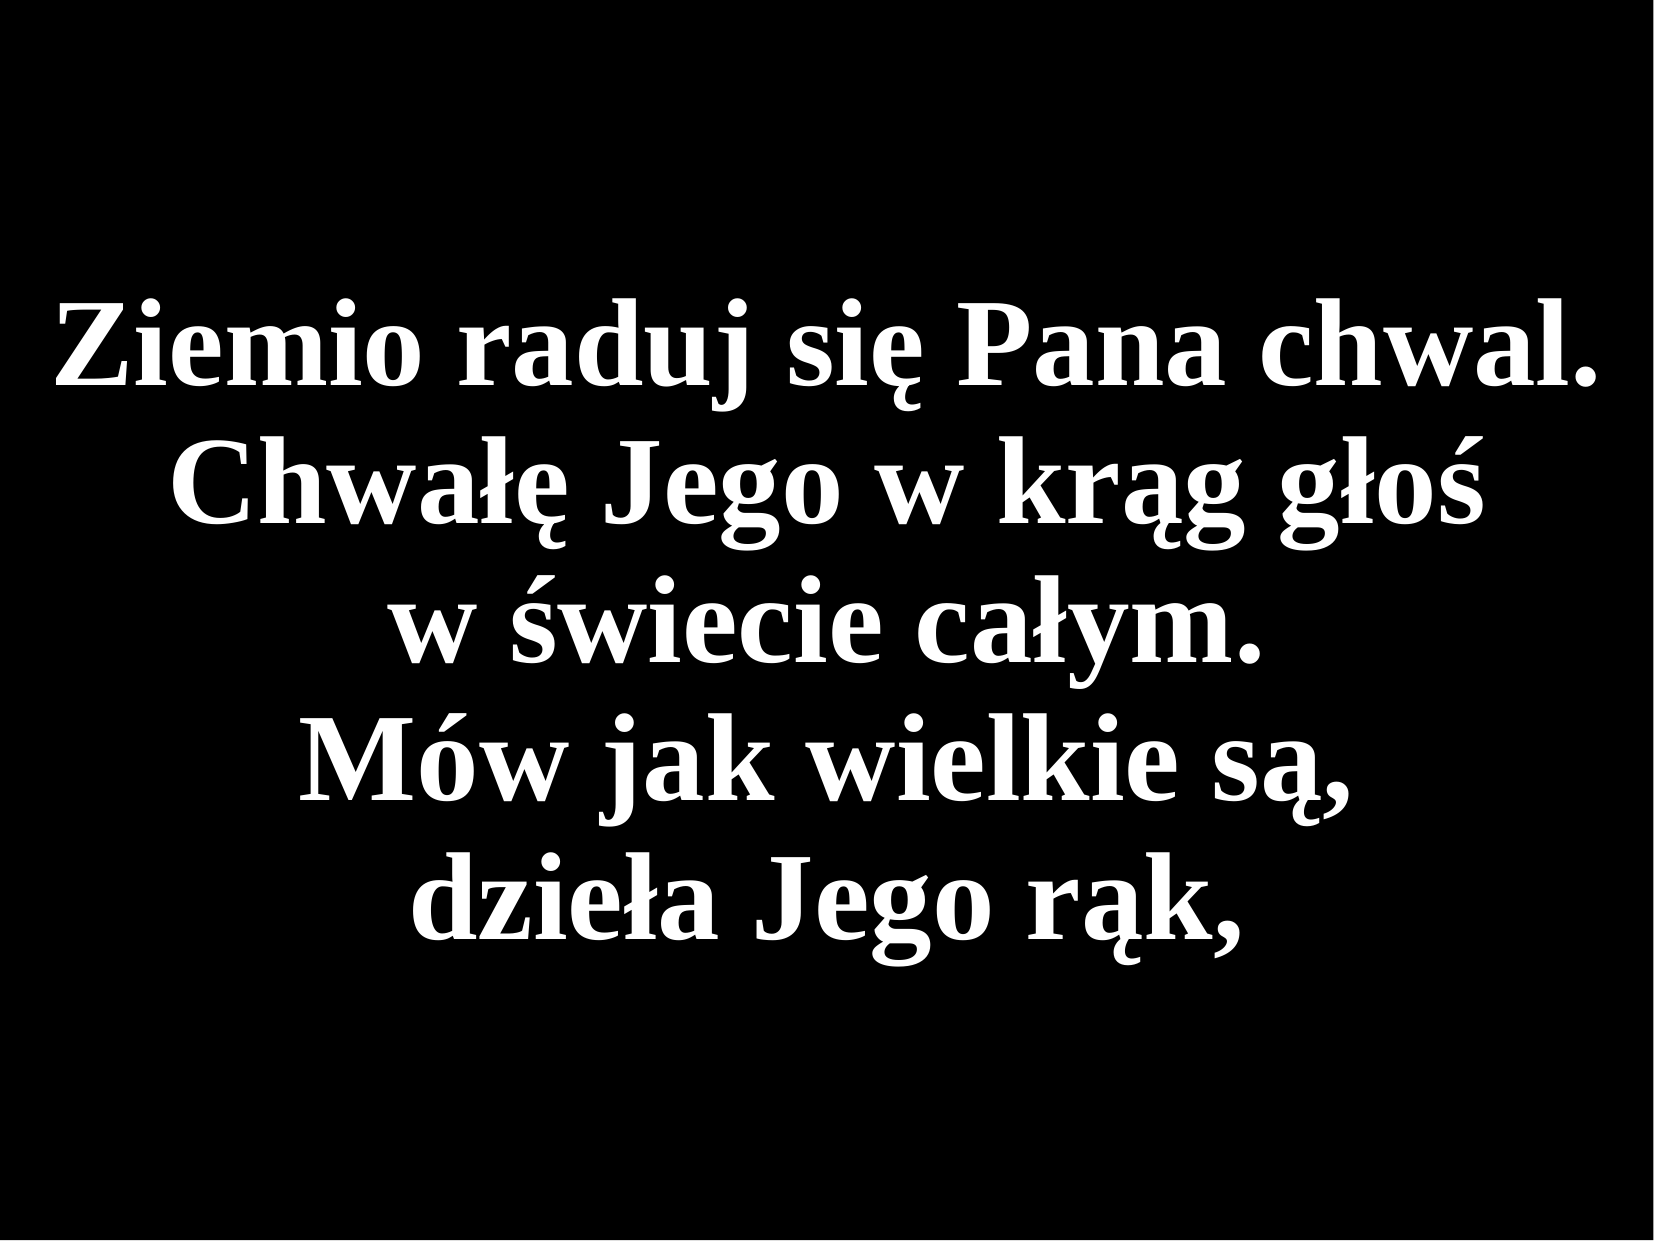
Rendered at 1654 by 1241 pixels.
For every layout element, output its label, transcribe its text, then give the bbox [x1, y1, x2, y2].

title Ziemio raduj się Pana chwal. Chwałę Jego w krąg głoś w świecie całym. Mów jak wielkie są, dzieła Jego rąk, [0, 0, 1654, 1241]
